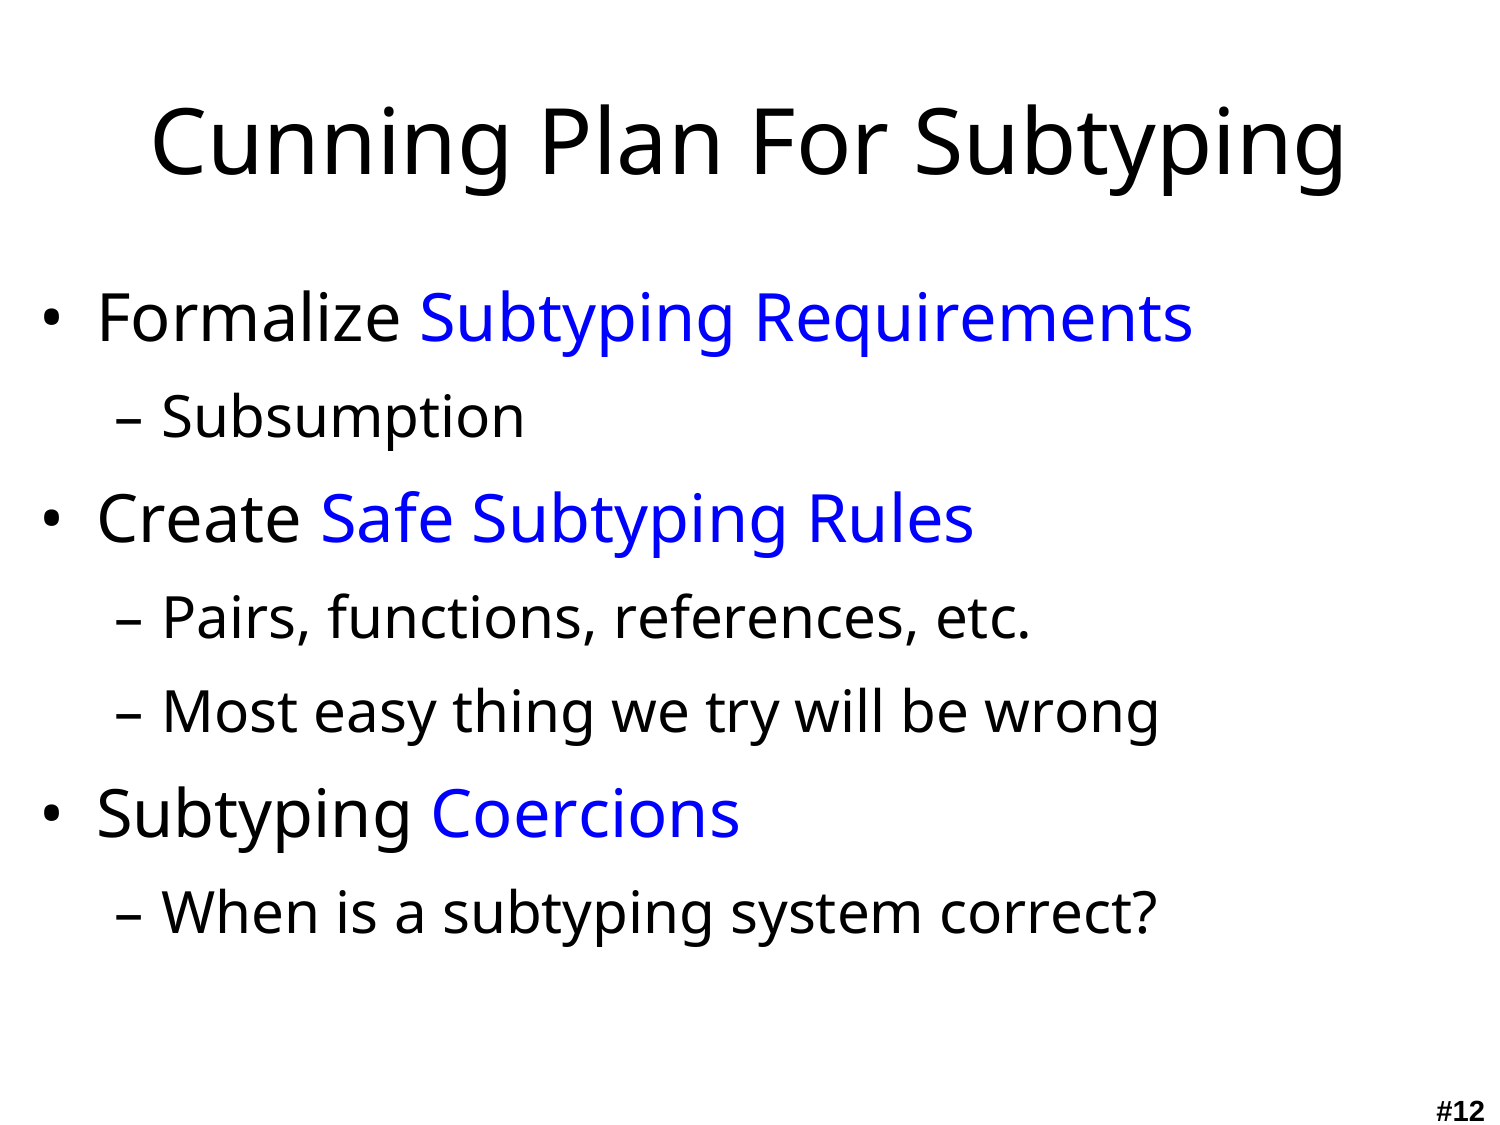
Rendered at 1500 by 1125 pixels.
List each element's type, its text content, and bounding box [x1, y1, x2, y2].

list Formalize Subtyping Requirements Subsumption Create Safe Subtyping Rules Pairs, functions, references, etc. Most easy thing we try will be wrong Subtyping Coercions When is a subtyping system correct? [24, 262, 1476, 1101]
title Cunning Plan For Subtyping [24, 45, 1476, 233]
